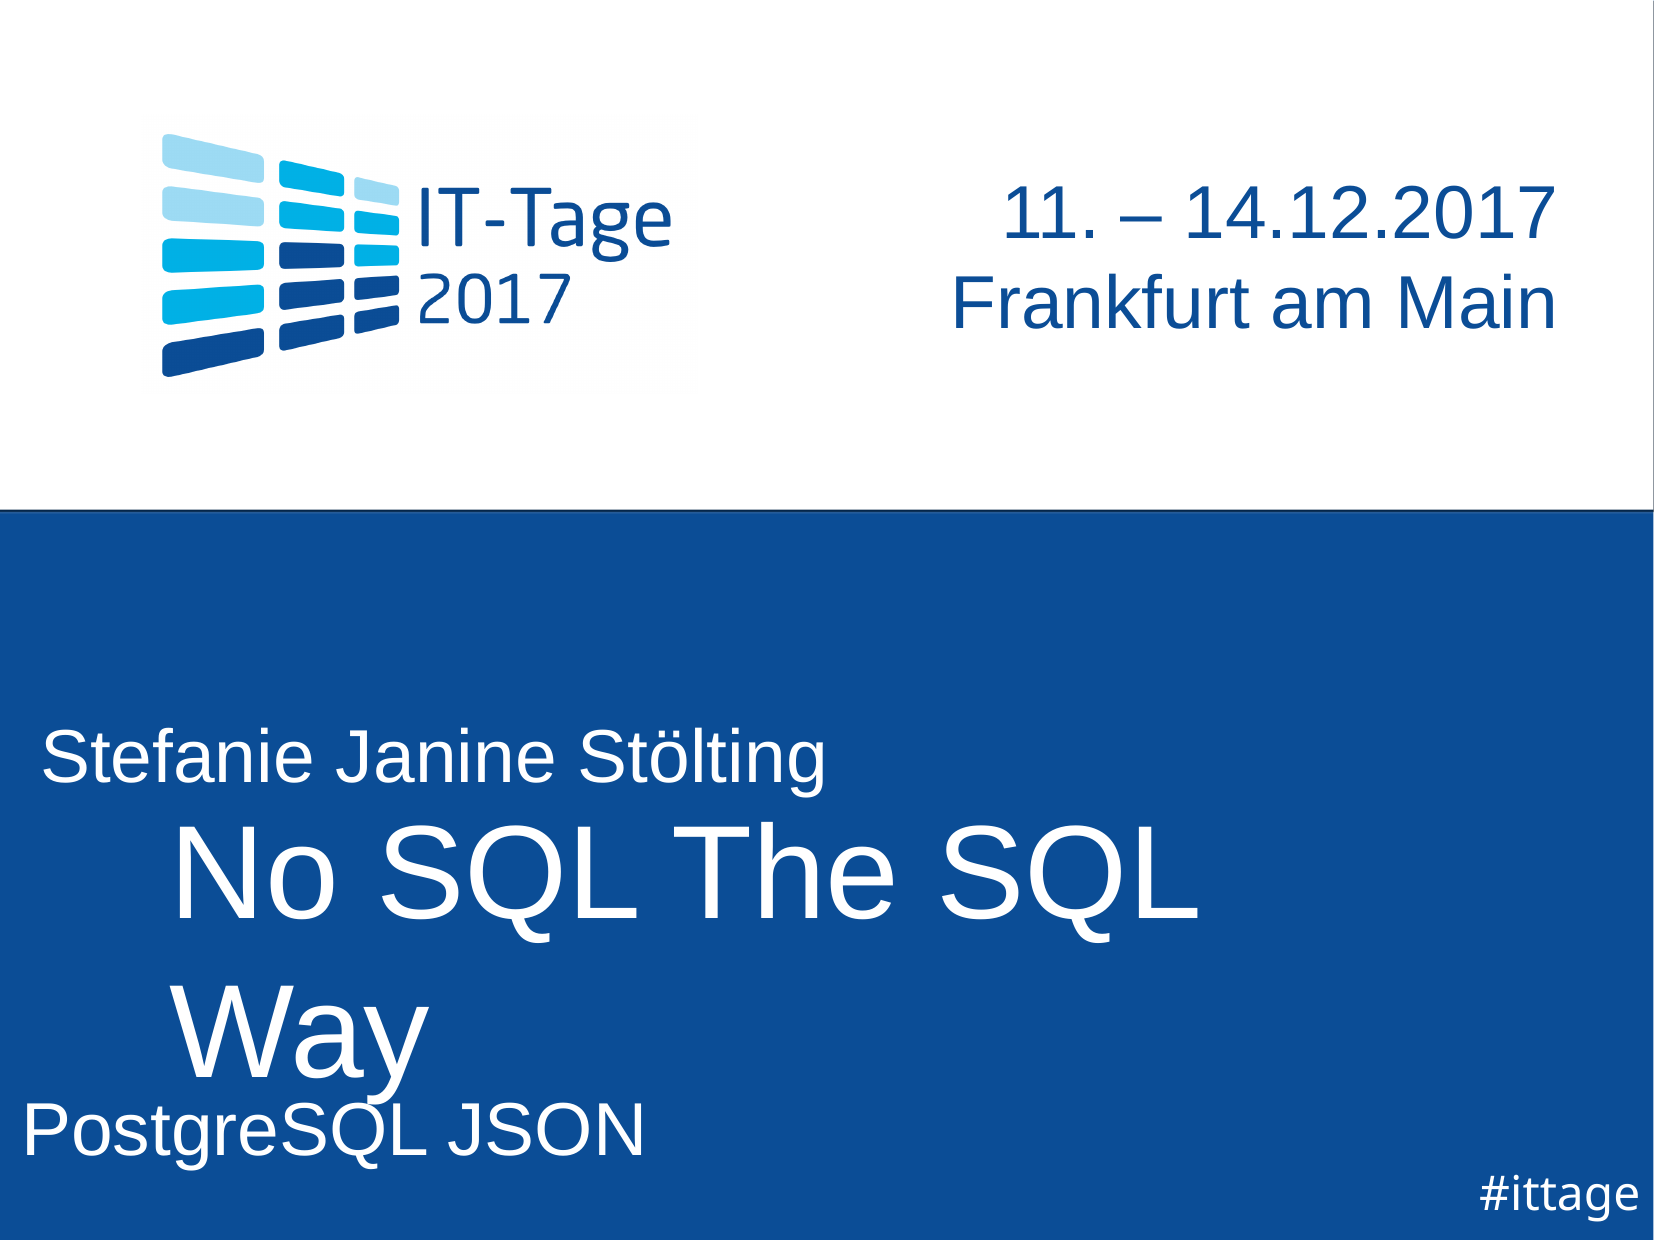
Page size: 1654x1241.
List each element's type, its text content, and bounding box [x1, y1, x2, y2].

title No SQL The SQL Way [161, 822, 1463, 1068]
text_box #ittage [1470, 1154, 1649, 1229]
text_box 11. – 14.12.2017 Frankfurt am Main [941, 154, 1568, 352]
text_box t [0, 0, 1654, 510]
picture [141, 114, 698, 394]
text_box PostgreSQL JSON [12, 1072, 657, 1179]
text_box Stefanie Janine Stölting [31, 699, 837, 806]
